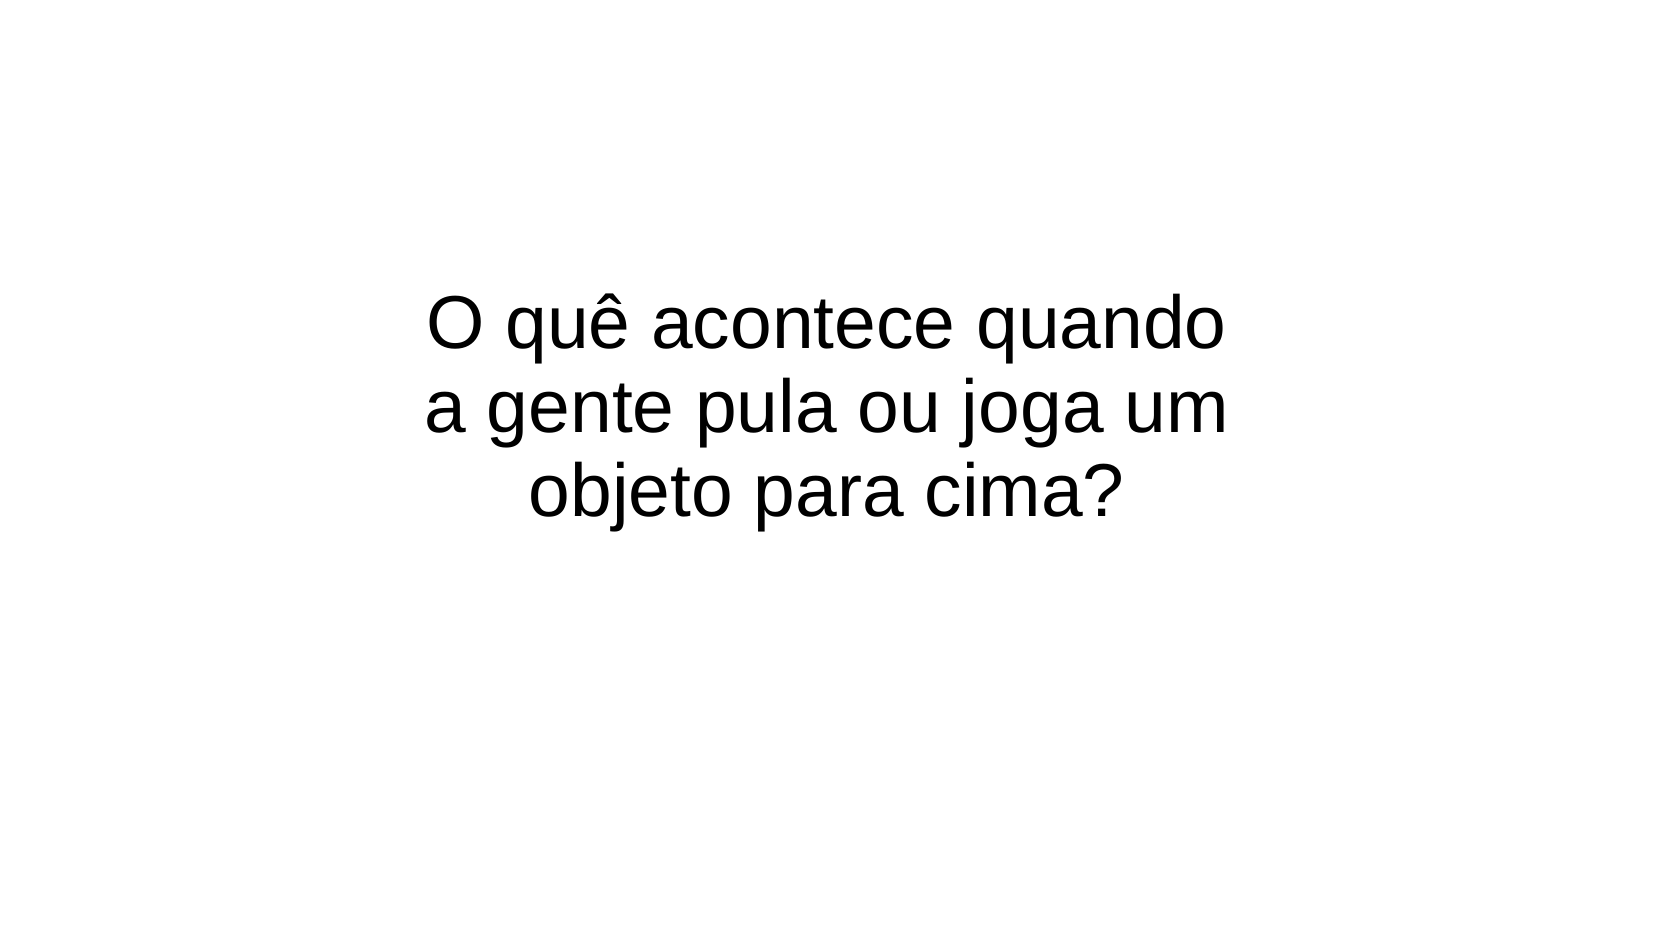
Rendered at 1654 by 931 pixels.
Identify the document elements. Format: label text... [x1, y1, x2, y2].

text_box O quê acontece quando a gente pula ou joga um objeto para cima? [383, 273, 1270, 657]
